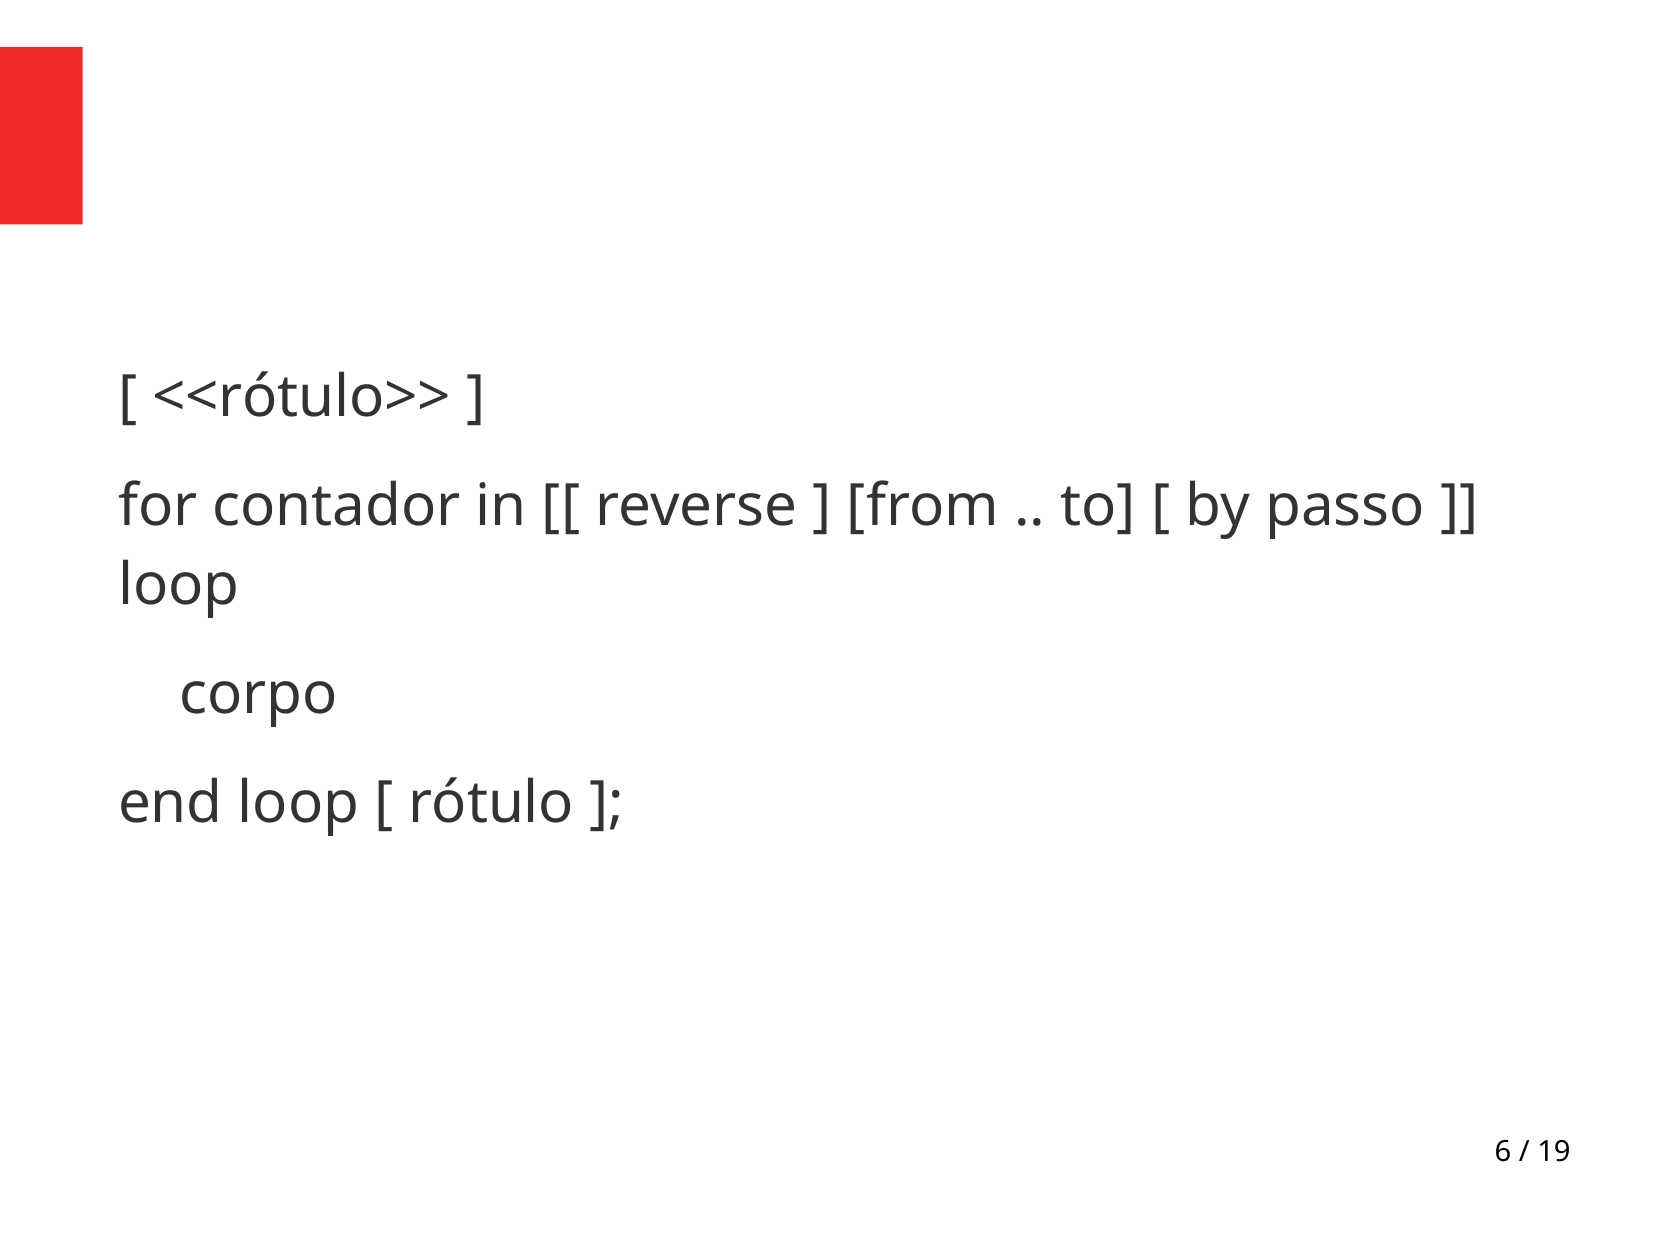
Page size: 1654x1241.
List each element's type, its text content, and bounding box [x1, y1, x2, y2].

list [ <<rótulo>> ] for contador in [[ reverse ] [from .. to] [ by passo ]] loop corpo end loop [ rótulo ]; [118, 354, 1536, 1074]
